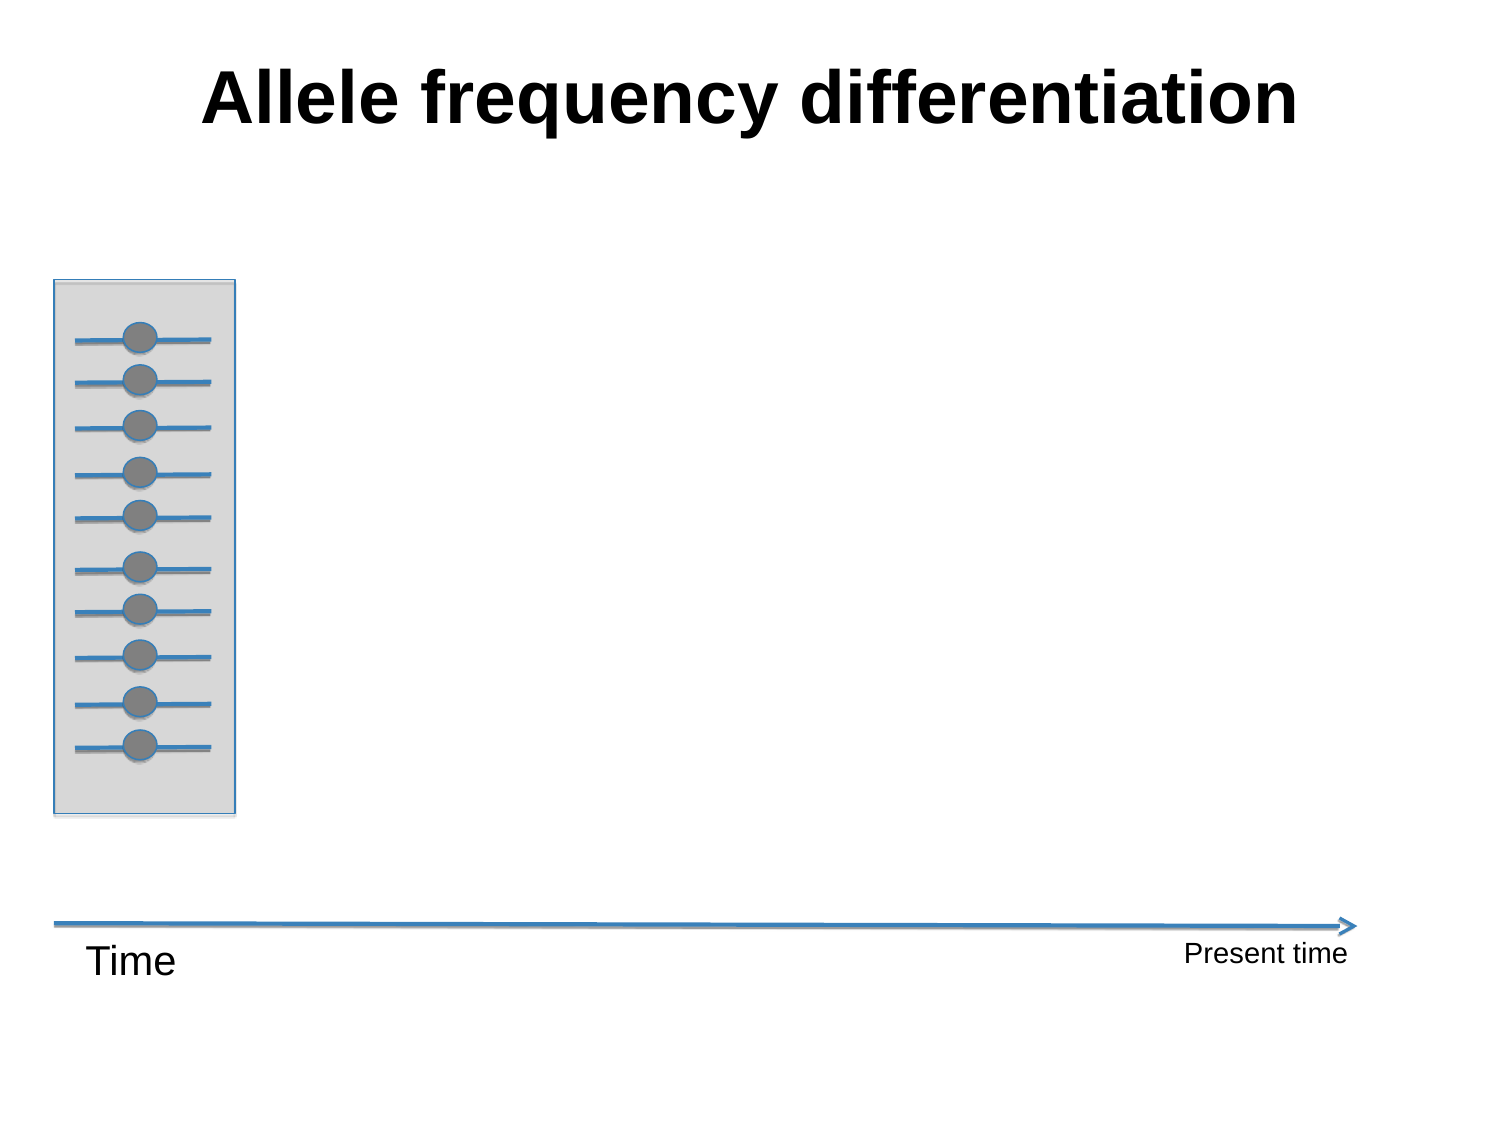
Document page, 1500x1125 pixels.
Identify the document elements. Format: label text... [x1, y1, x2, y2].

text_box Time [70, 926, 192, 991]
title Allele frequency differentiation [75, 0, 1425, 188]
text_box Present time [1169, 926, 1364, 977]
text_box [53, 279, 236, 814]
